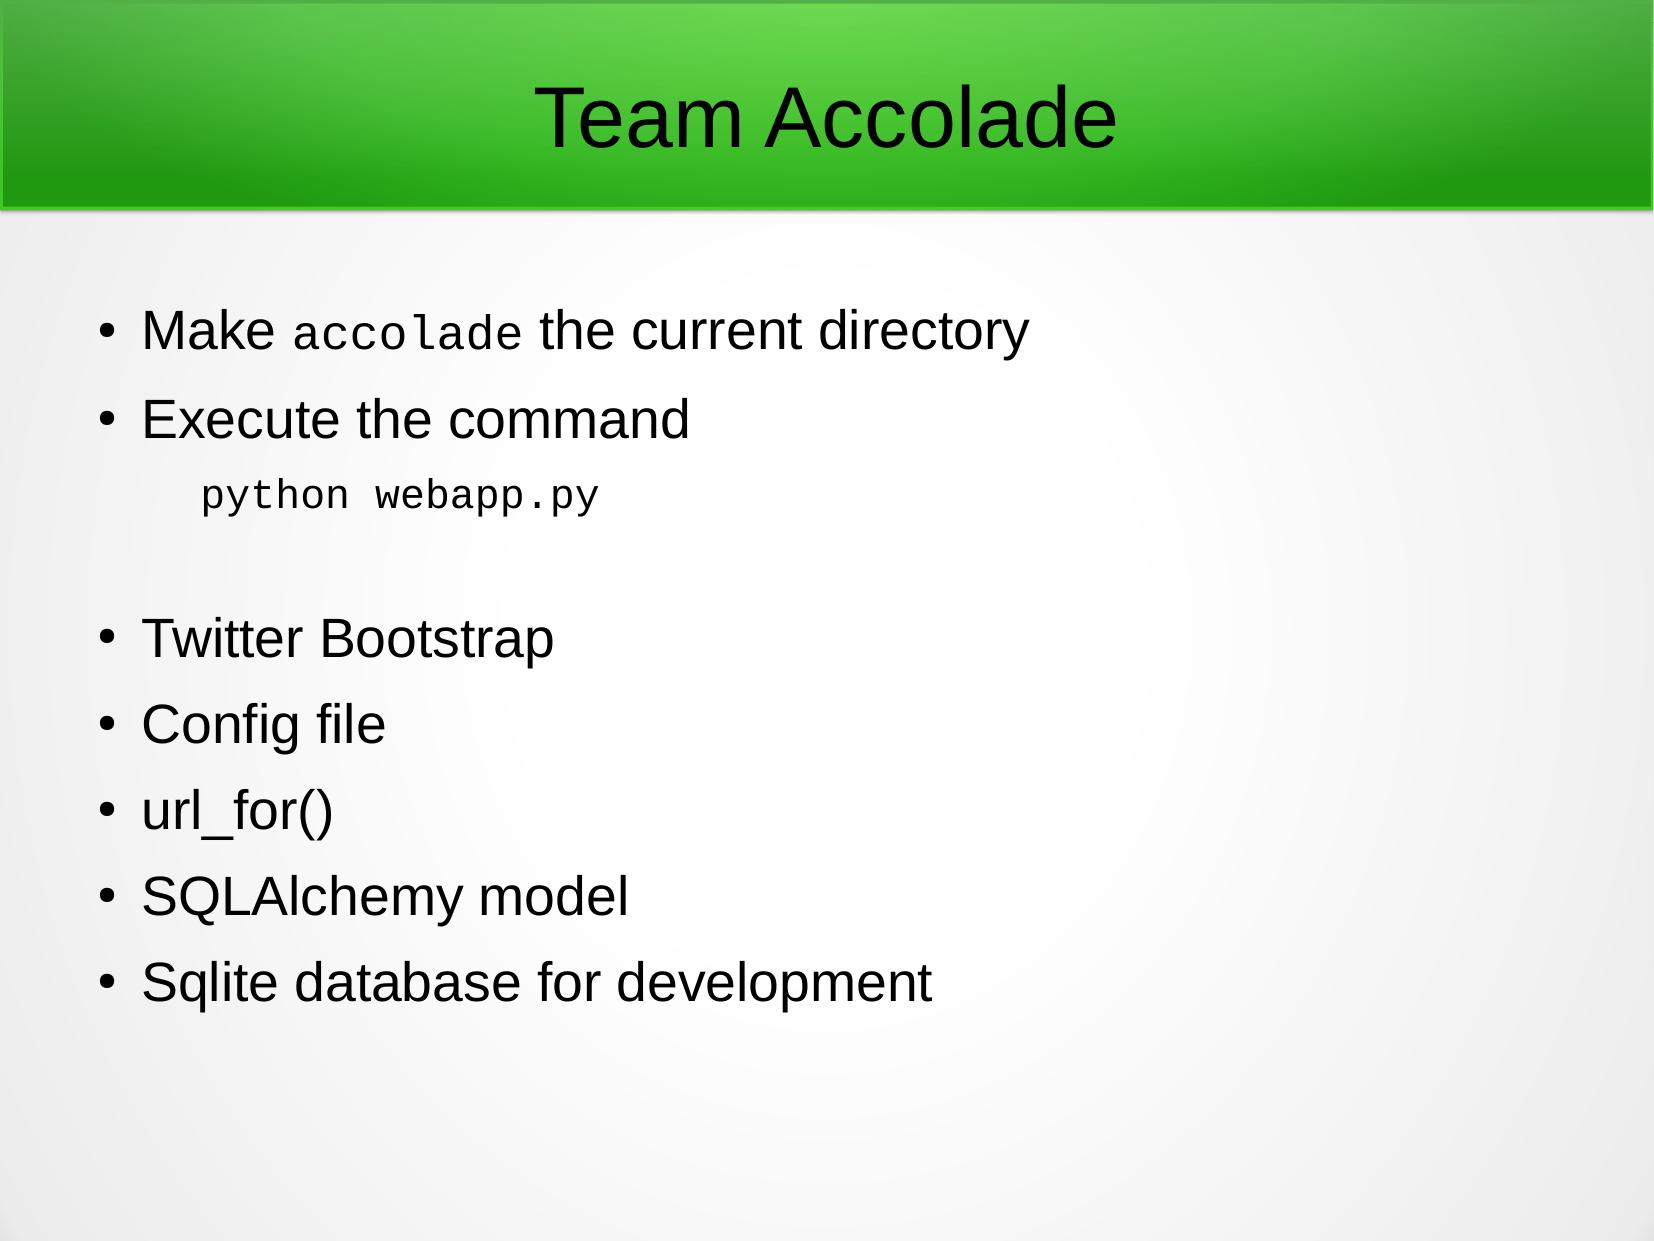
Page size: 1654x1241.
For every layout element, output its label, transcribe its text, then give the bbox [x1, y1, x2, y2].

list Make accolade the current directory Execute the command python webapp.py Twitter Bootstrap Config file url_for() SQLAlchemy model Sqlite database for development [82, 299, 1571, 1019]
title Team Accolade [82, 47, 1571, 189]
